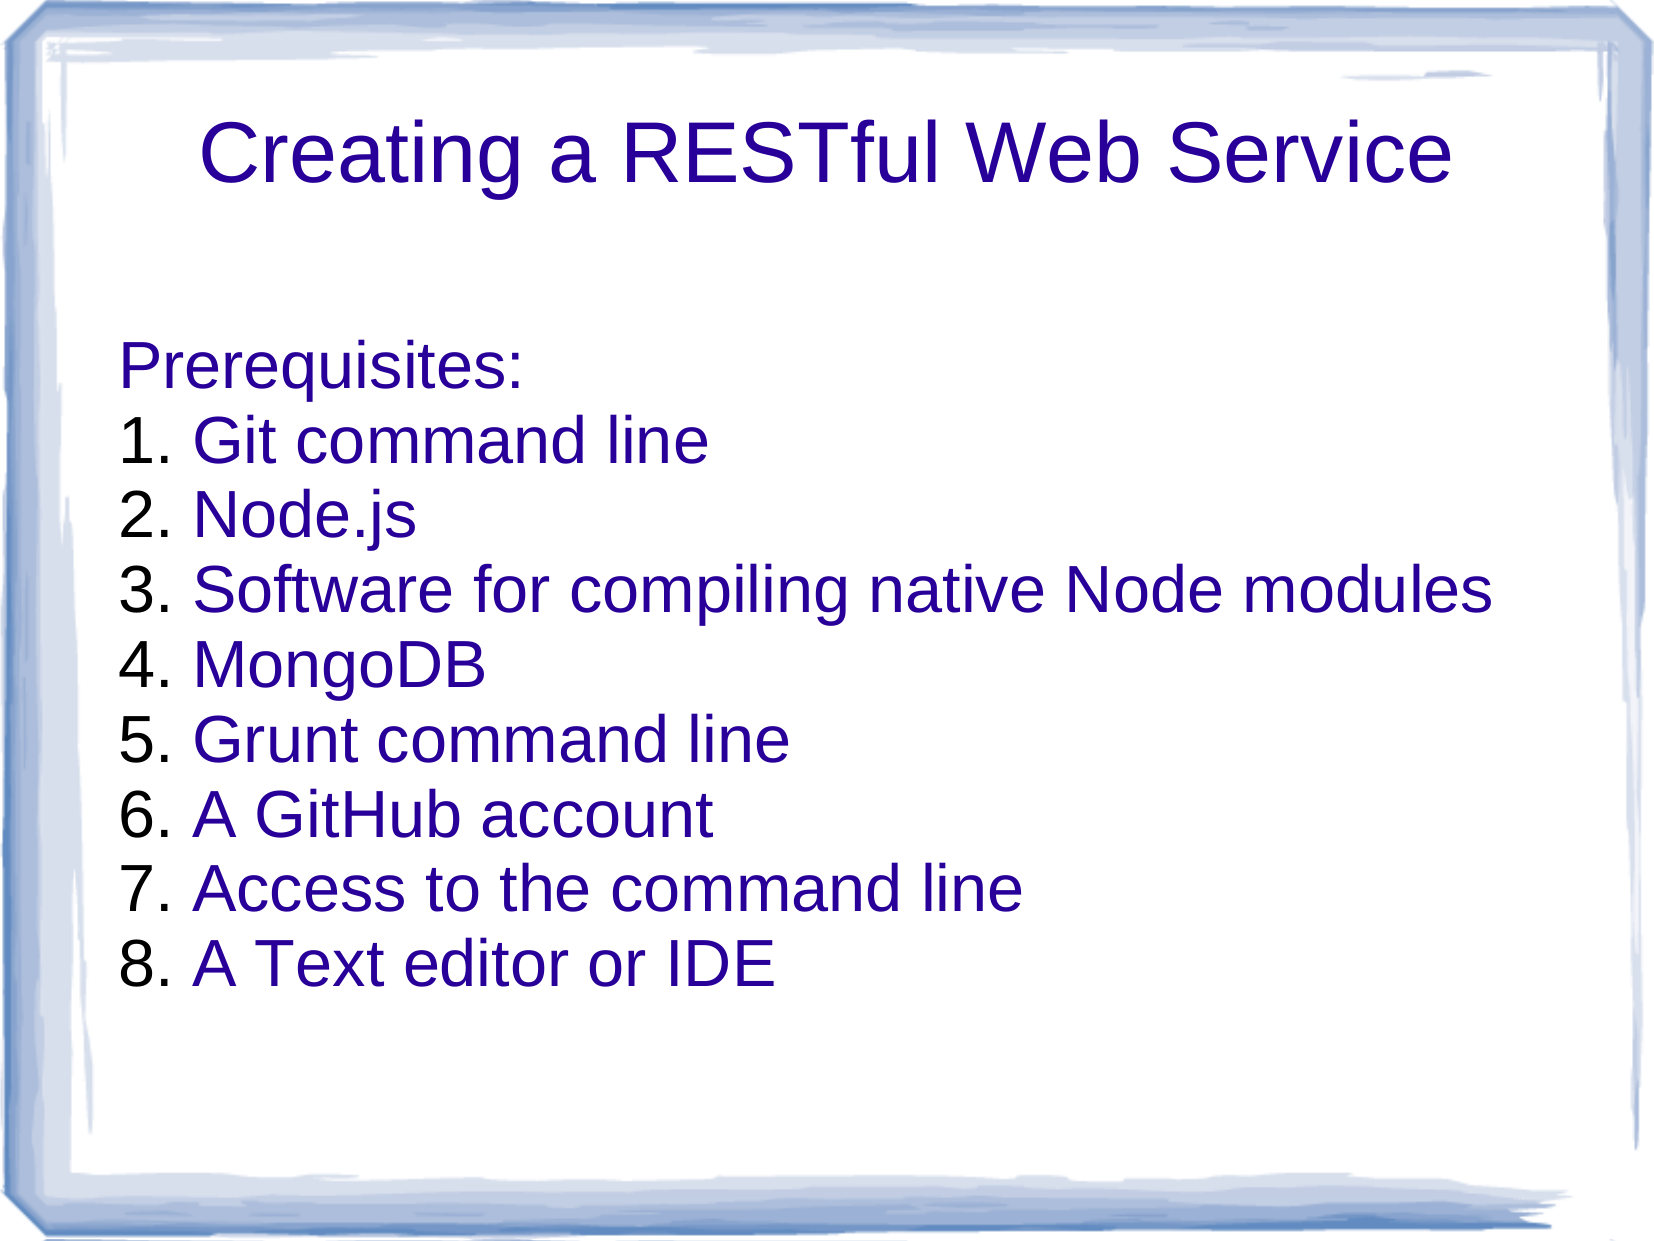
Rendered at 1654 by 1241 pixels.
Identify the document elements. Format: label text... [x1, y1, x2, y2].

subtitle Prerequisites: Git command line Node.js Software for compiling native Node modules MongoDB Grunt command line A GitHub account Access to the command line A Text editor or IDE [118, 324, 1571, 1004]
picture [0, 0, 1654, 1241]
title Creating a RESTful Web Service [82, 49, 1571, 257]
